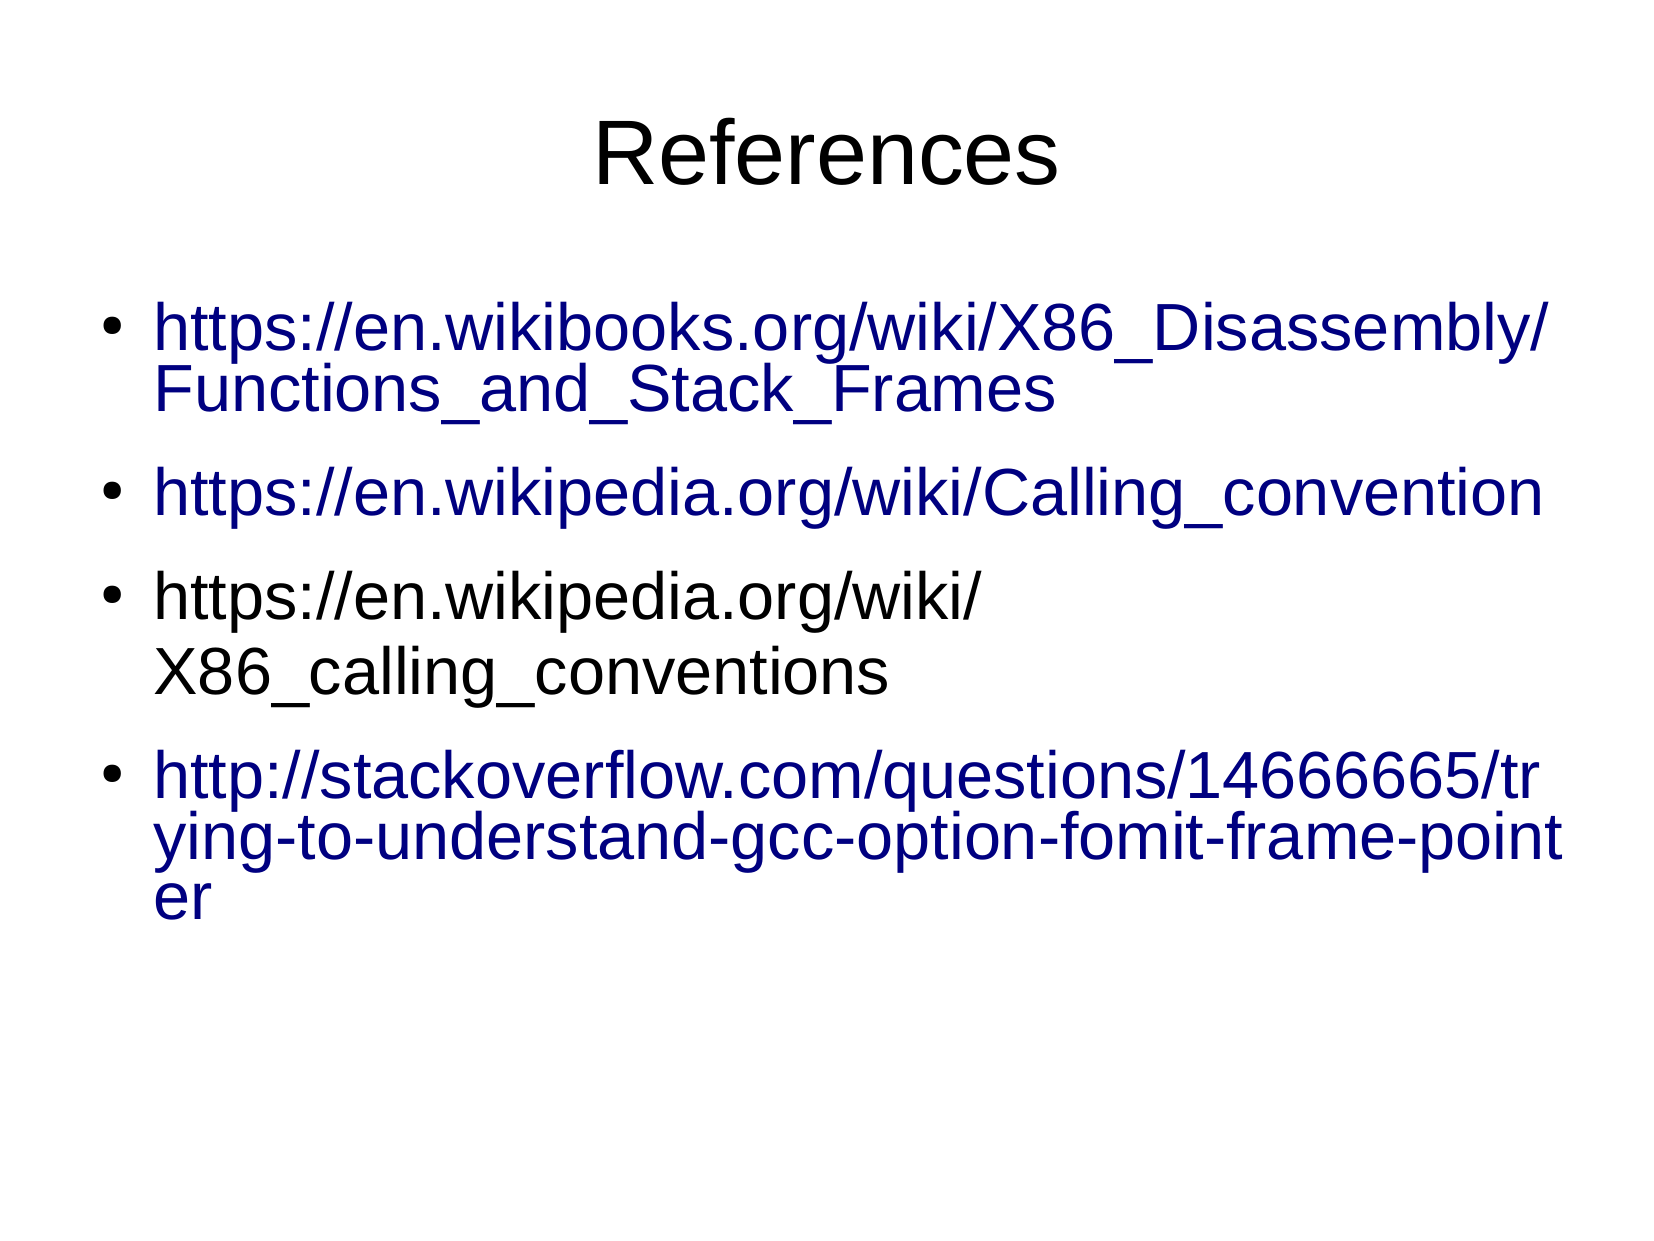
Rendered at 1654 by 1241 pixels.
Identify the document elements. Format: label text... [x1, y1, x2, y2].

list https://en.wikibooks.org/wiki/X86_Disassembly/Functions_and_Stack_Frames https://en.wikipedia.org/wiki/Calling_convention https://en.wikipedia.org/wiki/X86_calling_conventions http://stackoverflow.com/questions/14666665/trying-to-understand-gcc-option-fomit-frame-pointer [82, 290, 1571, 1010]
title References [82, 49, 1571, 257]
